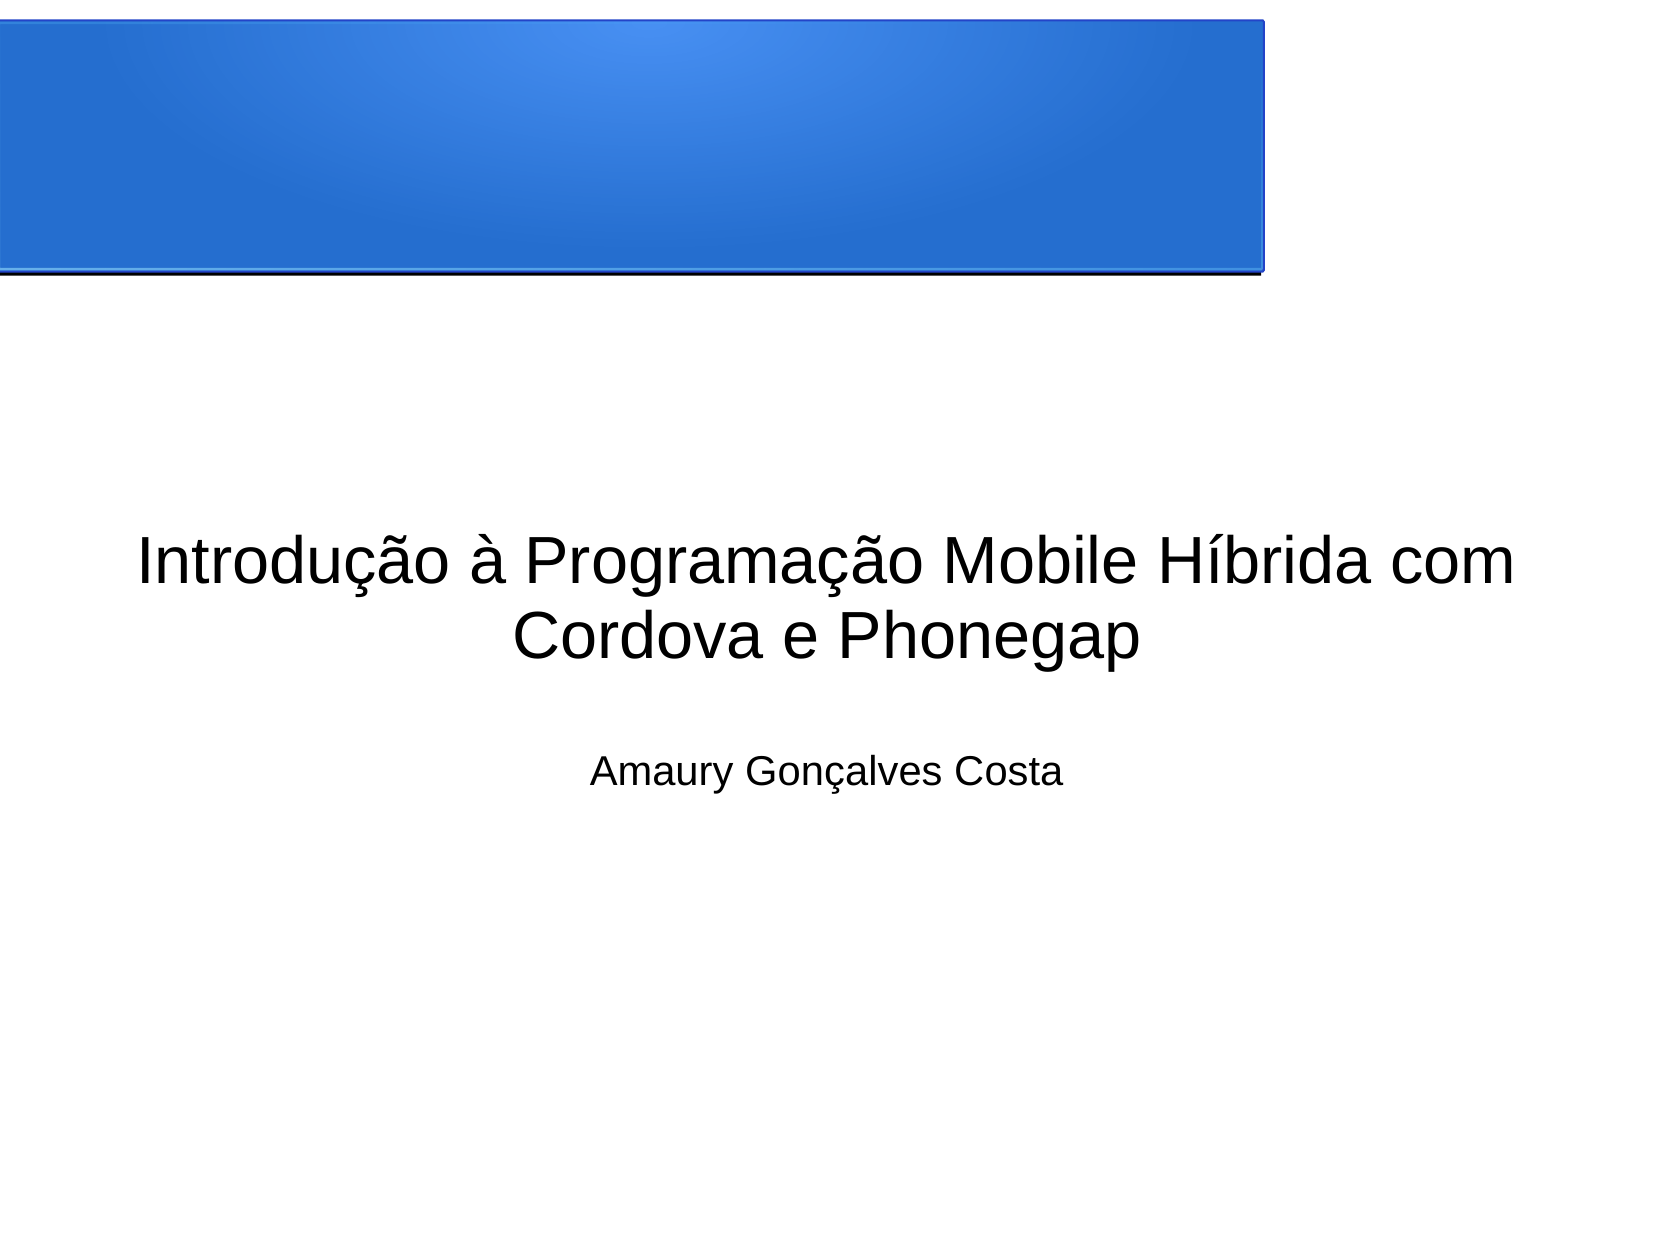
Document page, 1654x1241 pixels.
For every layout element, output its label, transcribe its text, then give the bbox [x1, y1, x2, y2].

subtitle Introdução à Programação Mobile Híbrida com Cordova e Phonegap Amaury Gonçalves Costa [82, 299, 1571, 1019]
